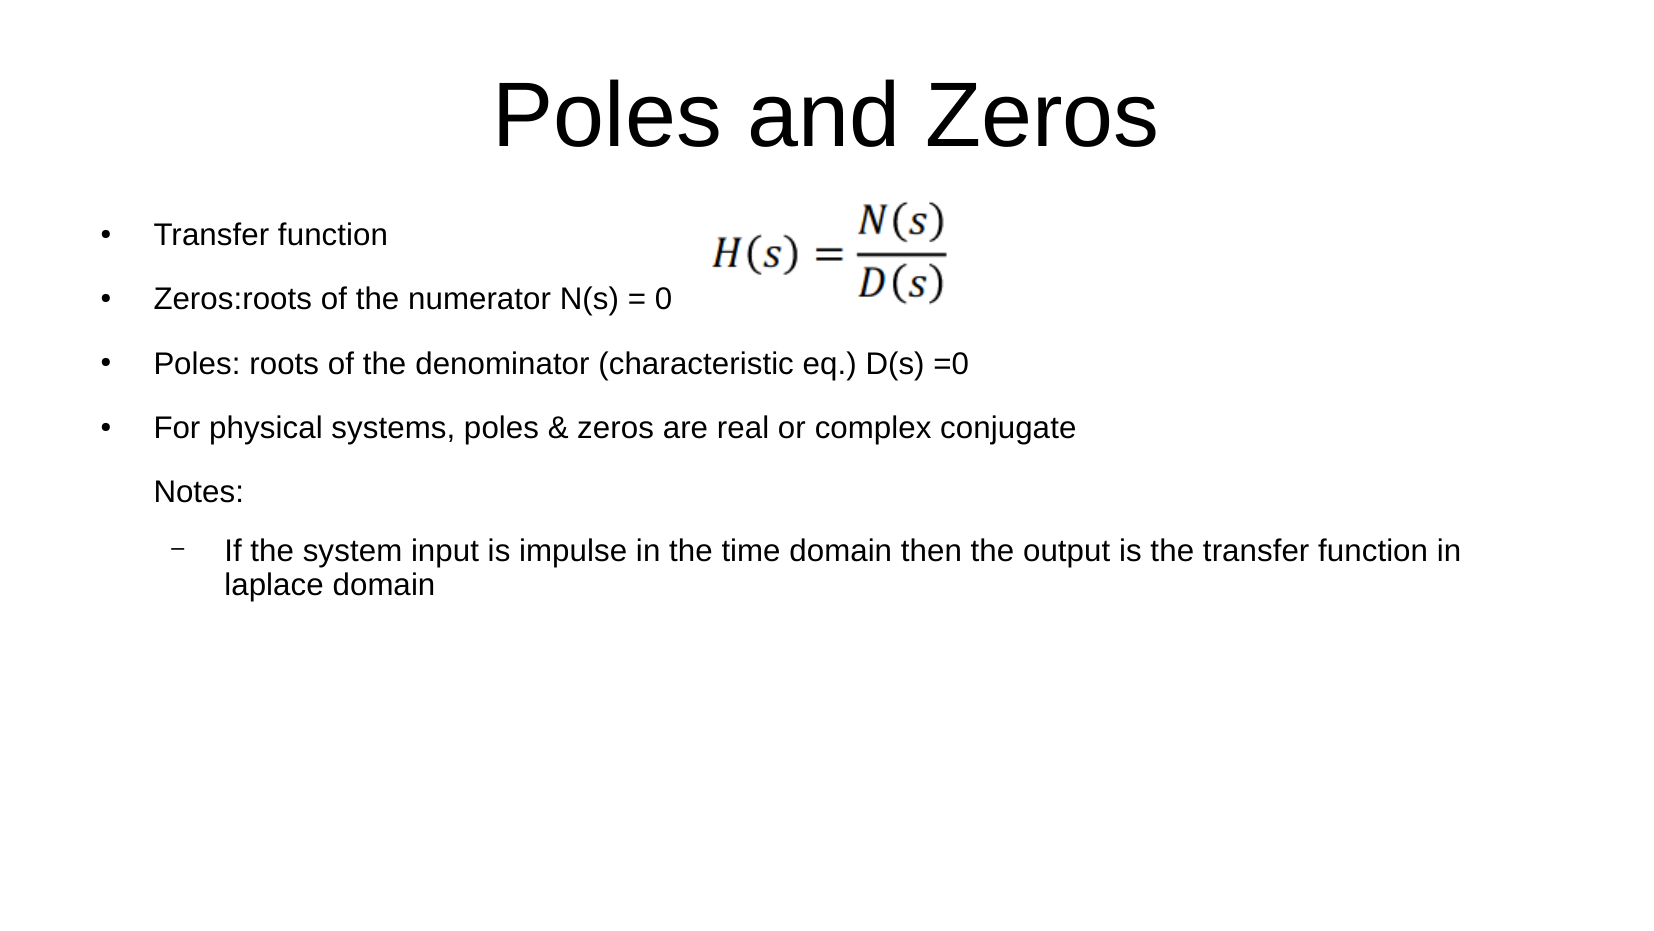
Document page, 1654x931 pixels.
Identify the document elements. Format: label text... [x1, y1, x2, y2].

list Transfer function Zeros:roots of the numerator N(s) = 0 Poles: roots of the denominator (characteristic eq.) D(s) =0 For physical systems, poles & zeros are real or complex conjugate Notes: If the system input is impulse in the time domain then the output is the transfer function in laplace domain [82, 217, 1571, 758]
title Poles and Zeros [82, 37, 1571, 193]
picture [705, 192, 961, 312]
